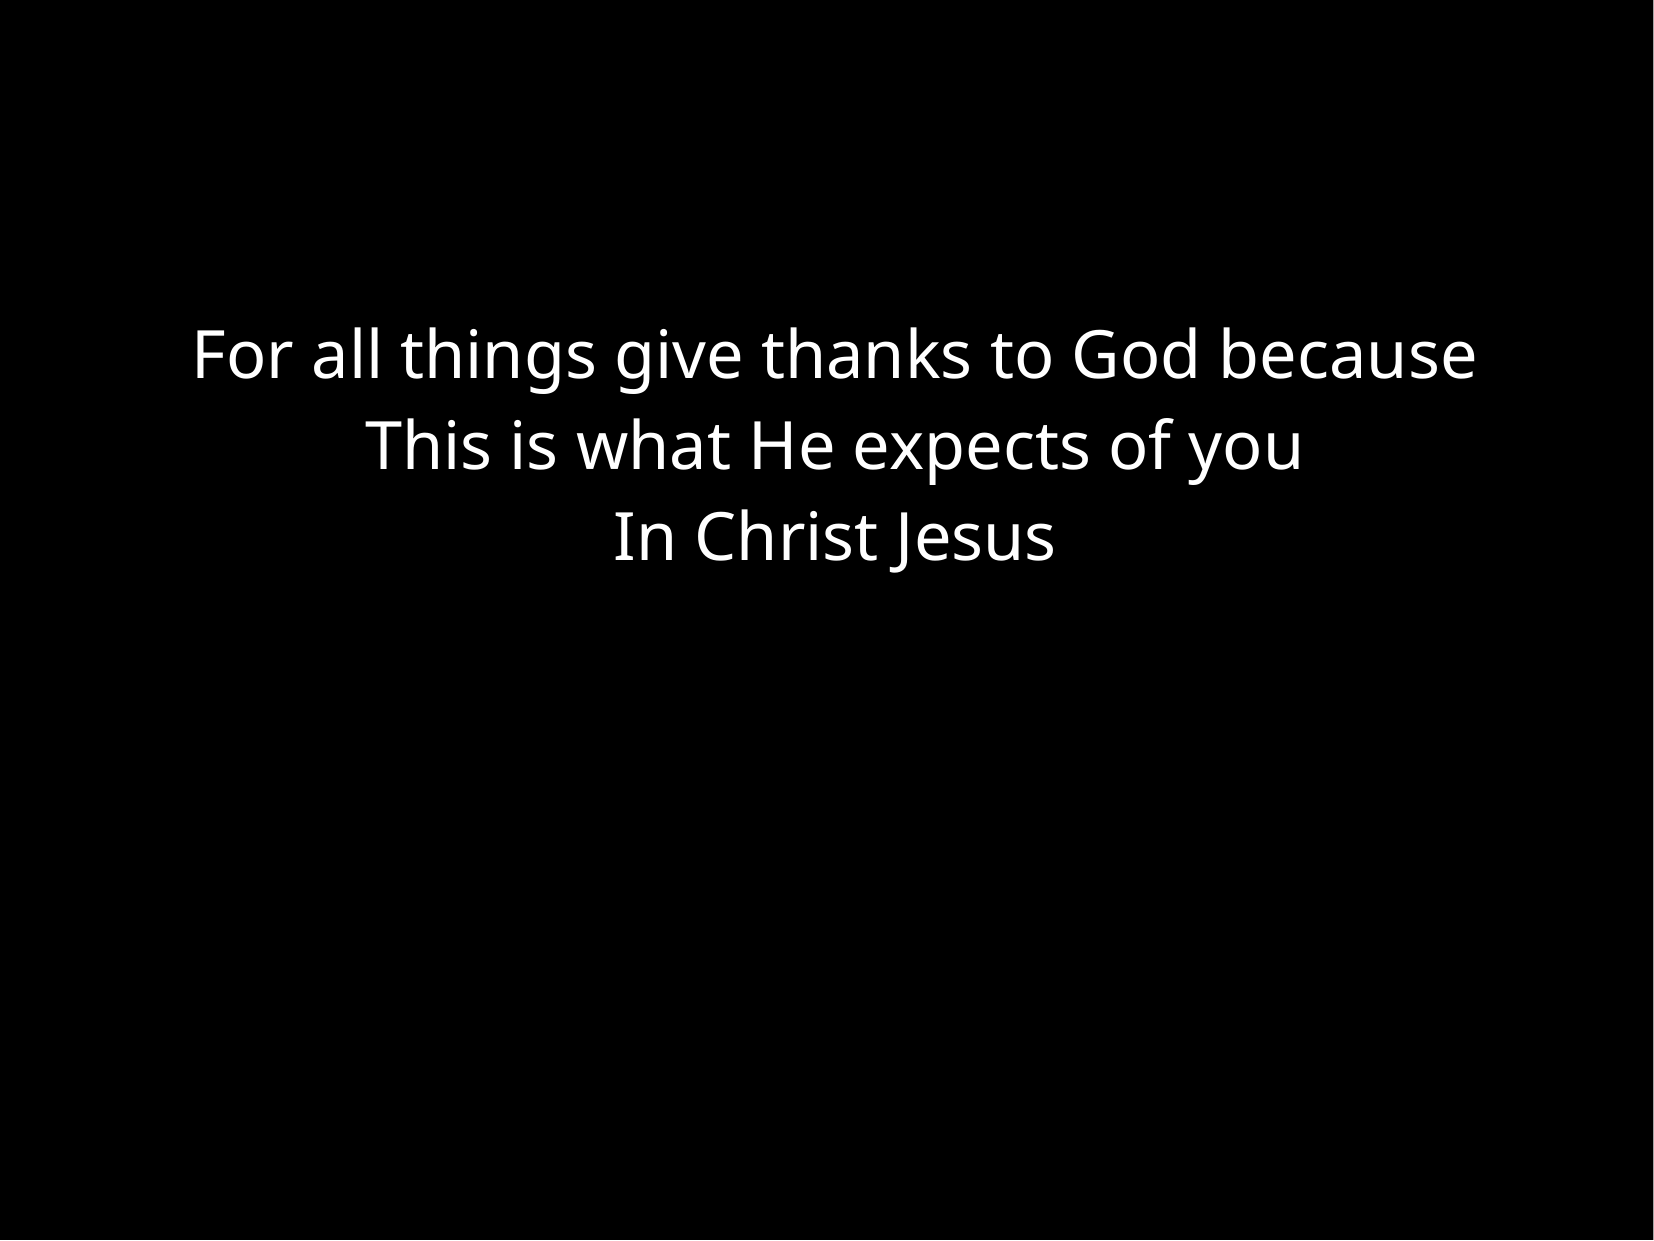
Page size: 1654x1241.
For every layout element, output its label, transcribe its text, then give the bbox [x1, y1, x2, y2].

list For all things give thanks to God because This is what He expects of you In Christ Jesus [0, 307, 1654, 1027]
